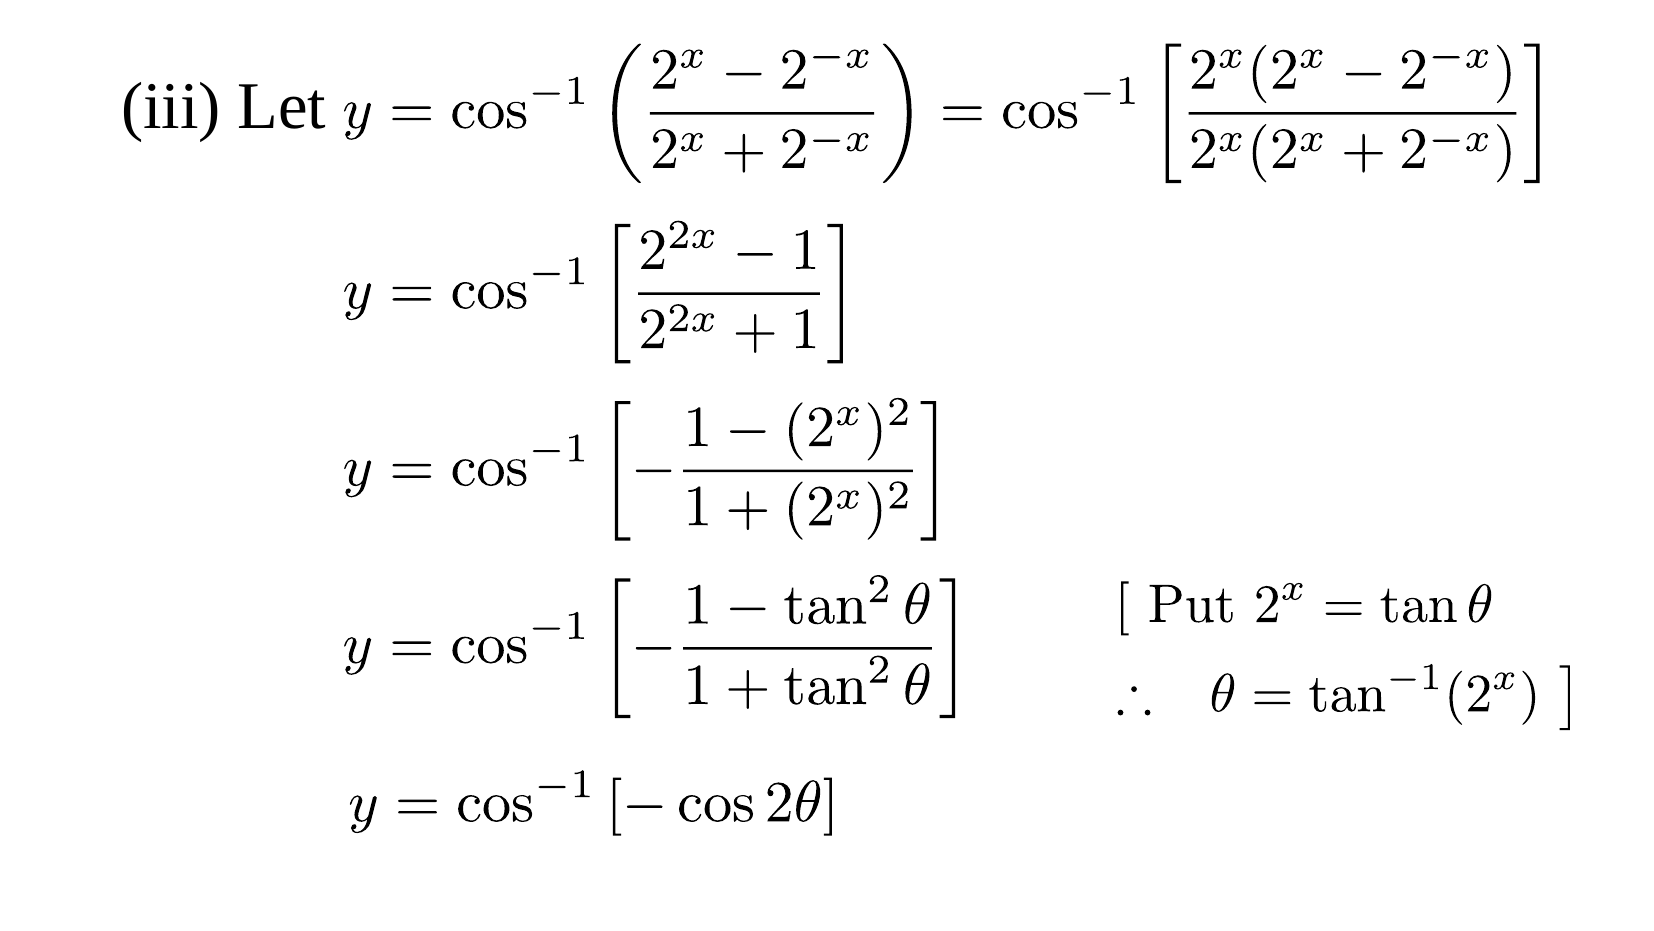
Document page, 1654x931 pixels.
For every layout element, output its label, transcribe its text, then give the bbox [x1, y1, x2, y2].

text_box [1117, 663, 1570, 731]
text_box [344, 220, 843, 364]
text_box [349, 770, 832, 836]
text_box [343, 43, 1540, 184]
text_box [344, 575, 956, 719]
text_box [344, 397, 937, 541]
title (iii) Let [47, 37, 1595, 898]
text_box [1117, 581, 1492, 636]
